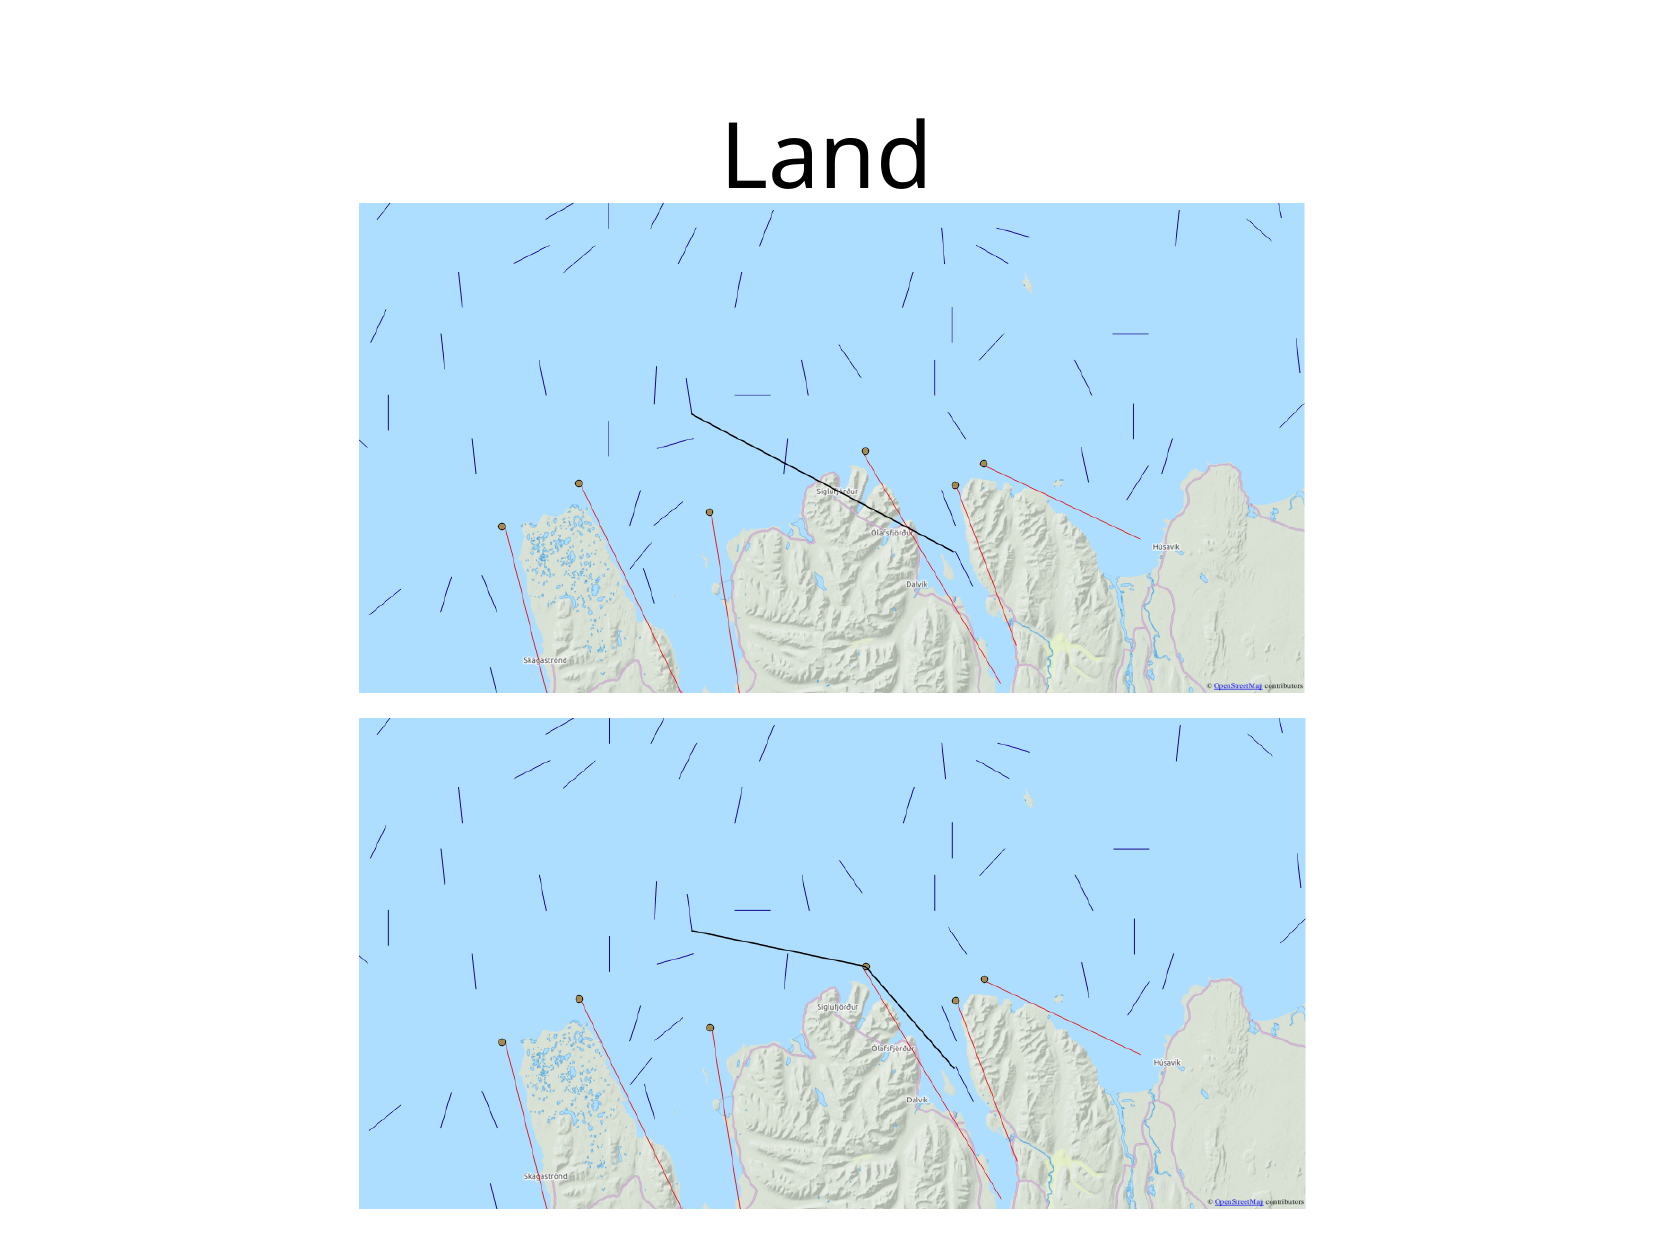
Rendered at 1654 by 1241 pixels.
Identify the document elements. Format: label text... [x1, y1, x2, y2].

picture [359, 203, 1305, 693]
title Land [82, 49, 1571, 257]
picture [359, 718, 1306, 1209]
